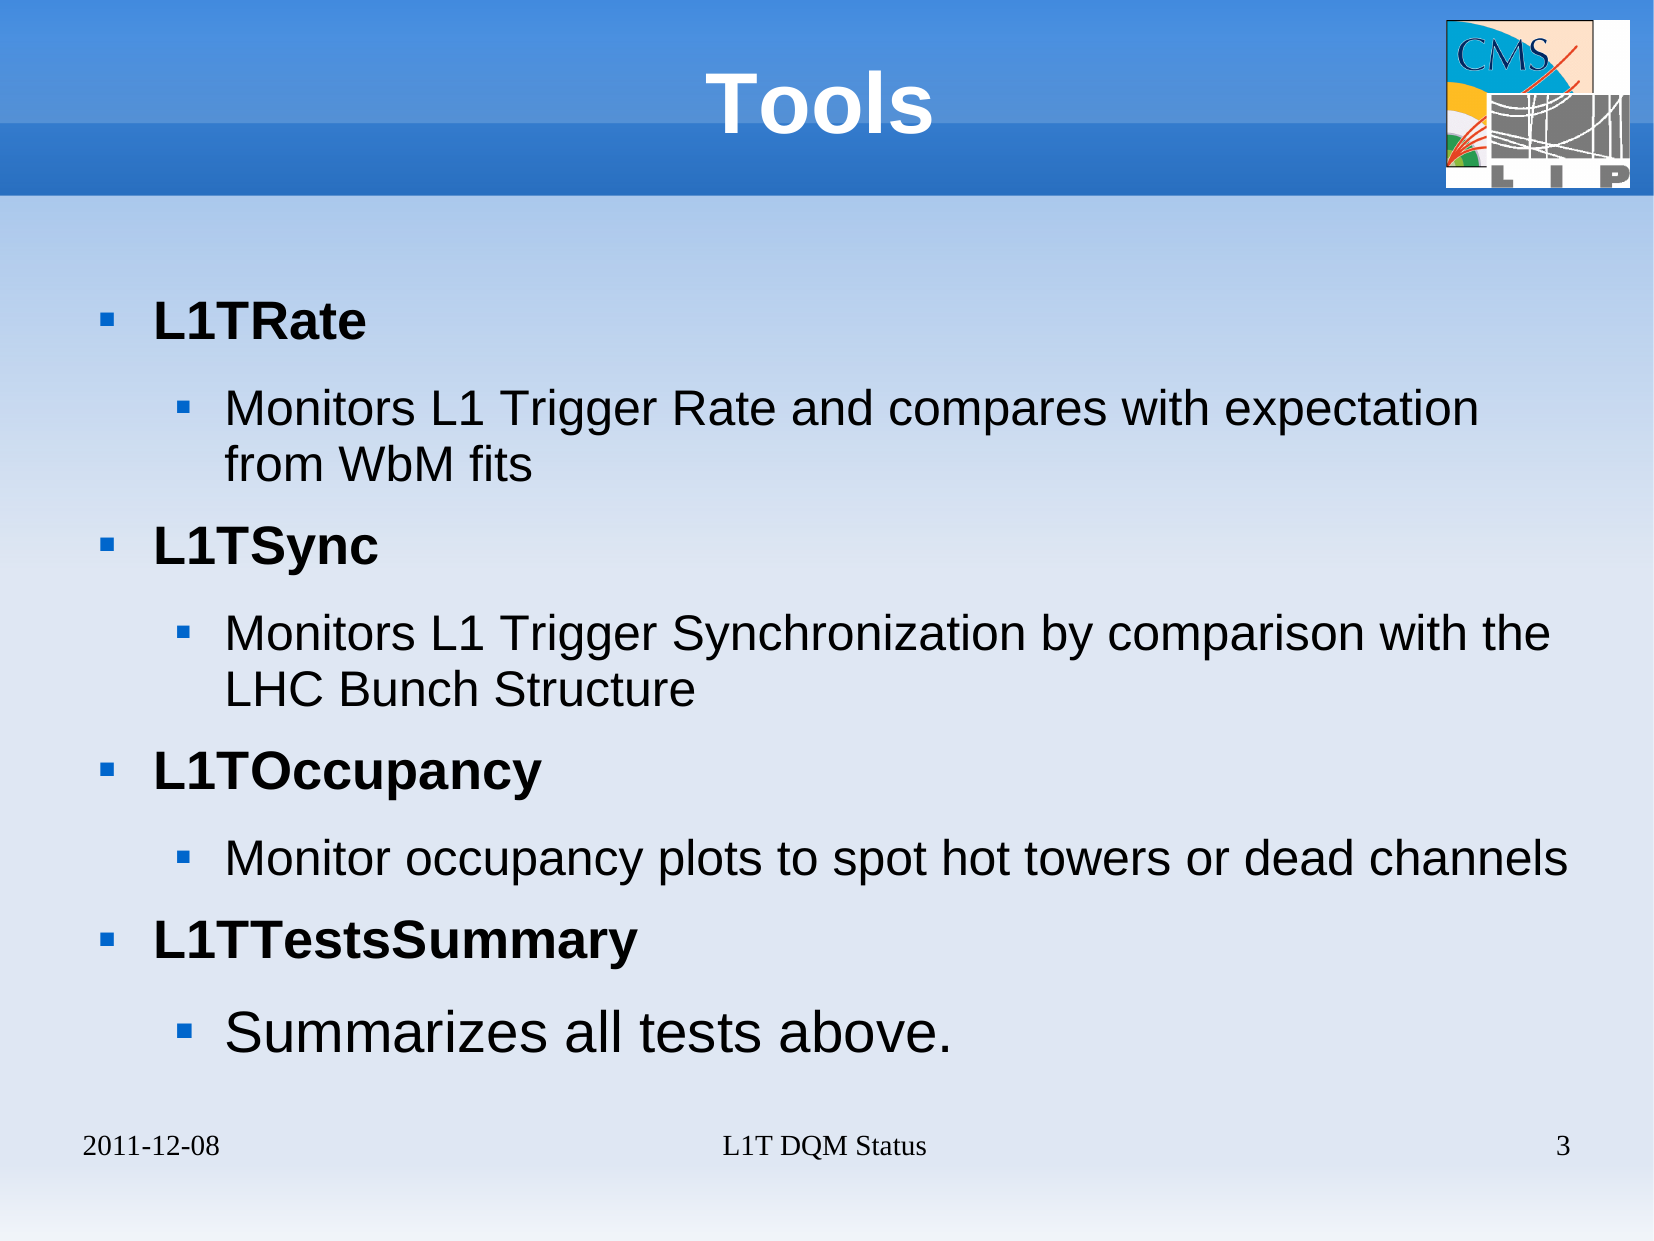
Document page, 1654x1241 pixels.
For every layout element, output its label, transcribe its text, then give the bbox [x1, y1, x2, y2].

picture [0, 0, 1654, 1241]
list L1TRate Monitors L1 Trigger Rate and compares with expectation from WbM fits L1TSync Monitors L1 Trigger Synchronization by comparison with the LHC Bunch Structure L1TOccupancy Monitor occupancy plots to spot hot towers or dead channels L1TTestsSummary Summarizes all tests above. [82, 290, 1571, 1109]
title Tools [76, 0, 1565, 208]
